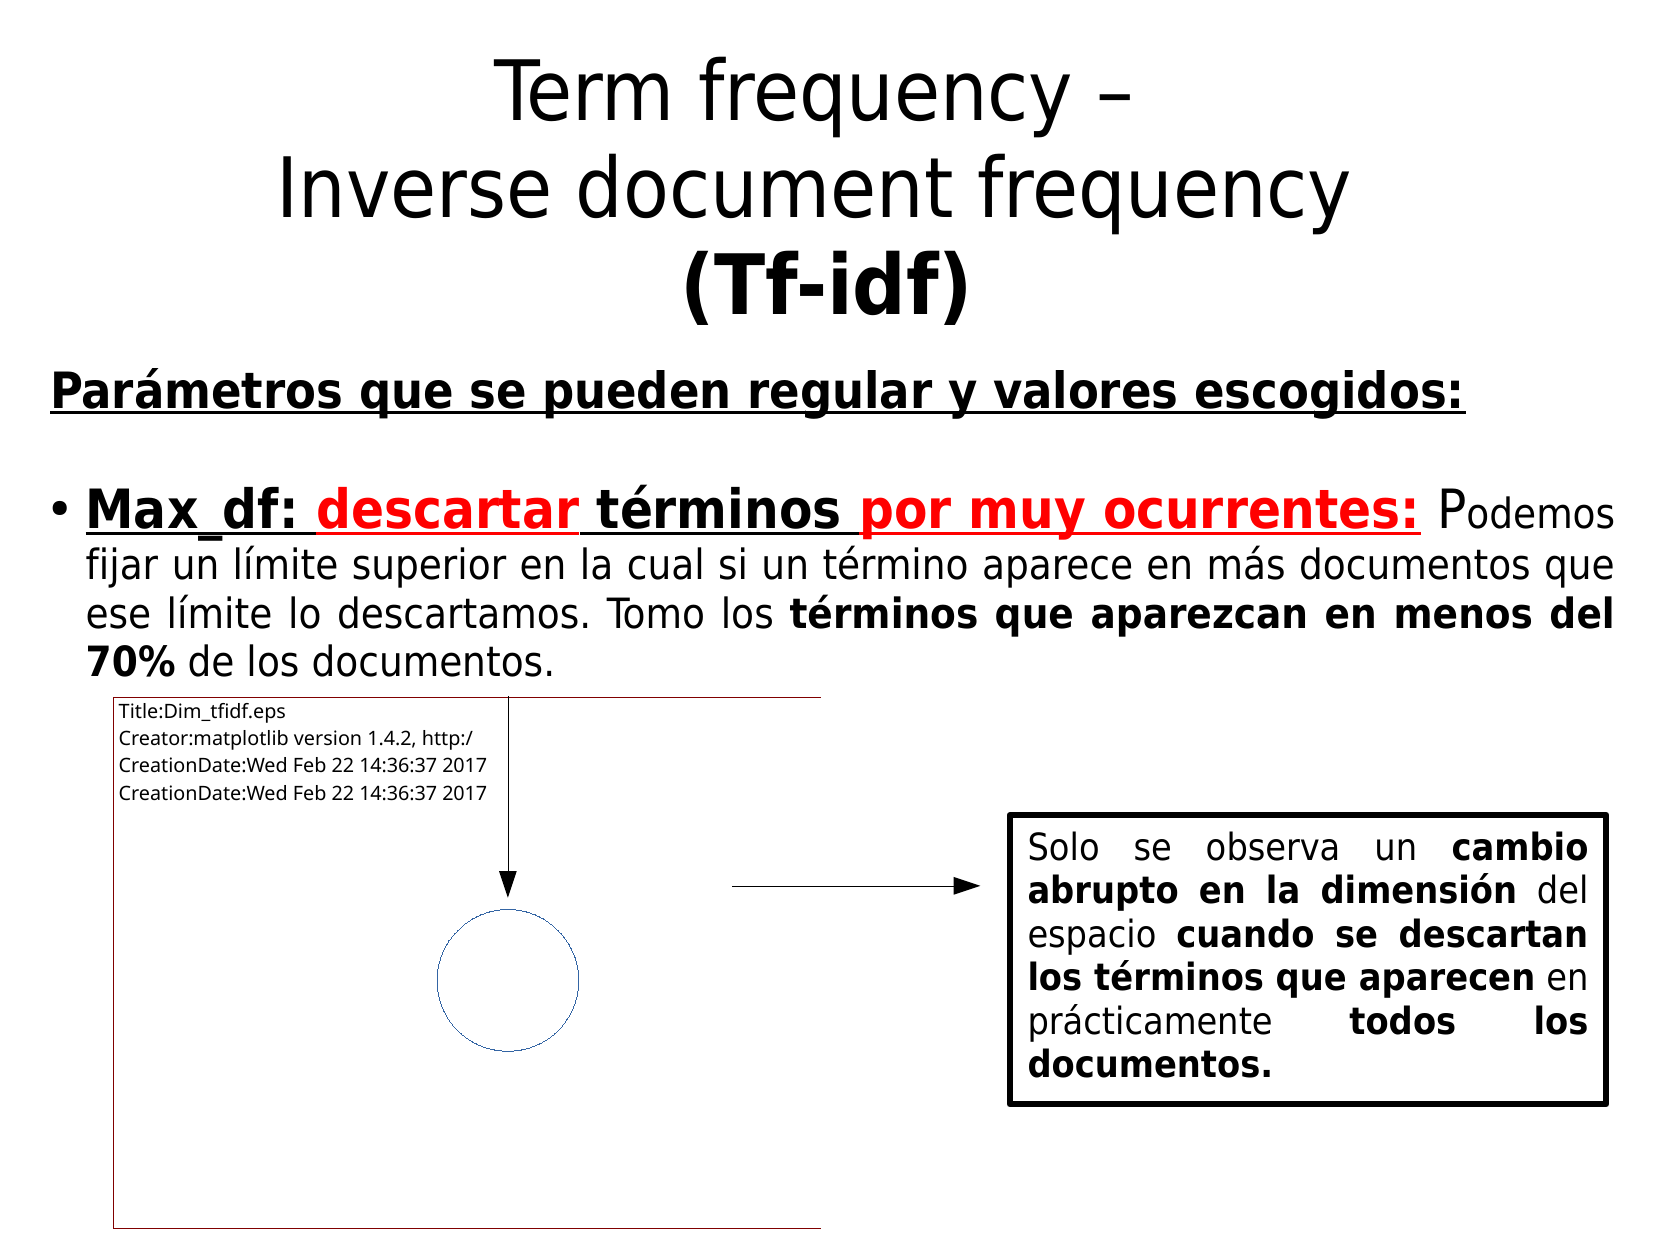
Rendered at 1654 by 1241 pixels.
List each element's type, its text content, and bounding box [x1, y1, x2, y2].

picture [112, 696, 821, 1229]
title Term frequency – Inverse document frequency (Tf-idf) [82, 42, 1571, 335]
text_box Solo se observa un cambio abrupto en la dimensión del espacio cuando se descartan los términos que aparecen en prácticamente todos los documentos. [1009, 814, 1607, 1105]
text_box Parámetros que se pueden regular y valores escogidos: Max_df: descartar términos por muy ocurrentes: Podemos fijar un límite superior en la cual si un término aparece en más documentos que ese límite lo descartamos. Tomo los términos que aparezcan en menos del 70% de los documentos. [35, 354, 1630, 1138]
